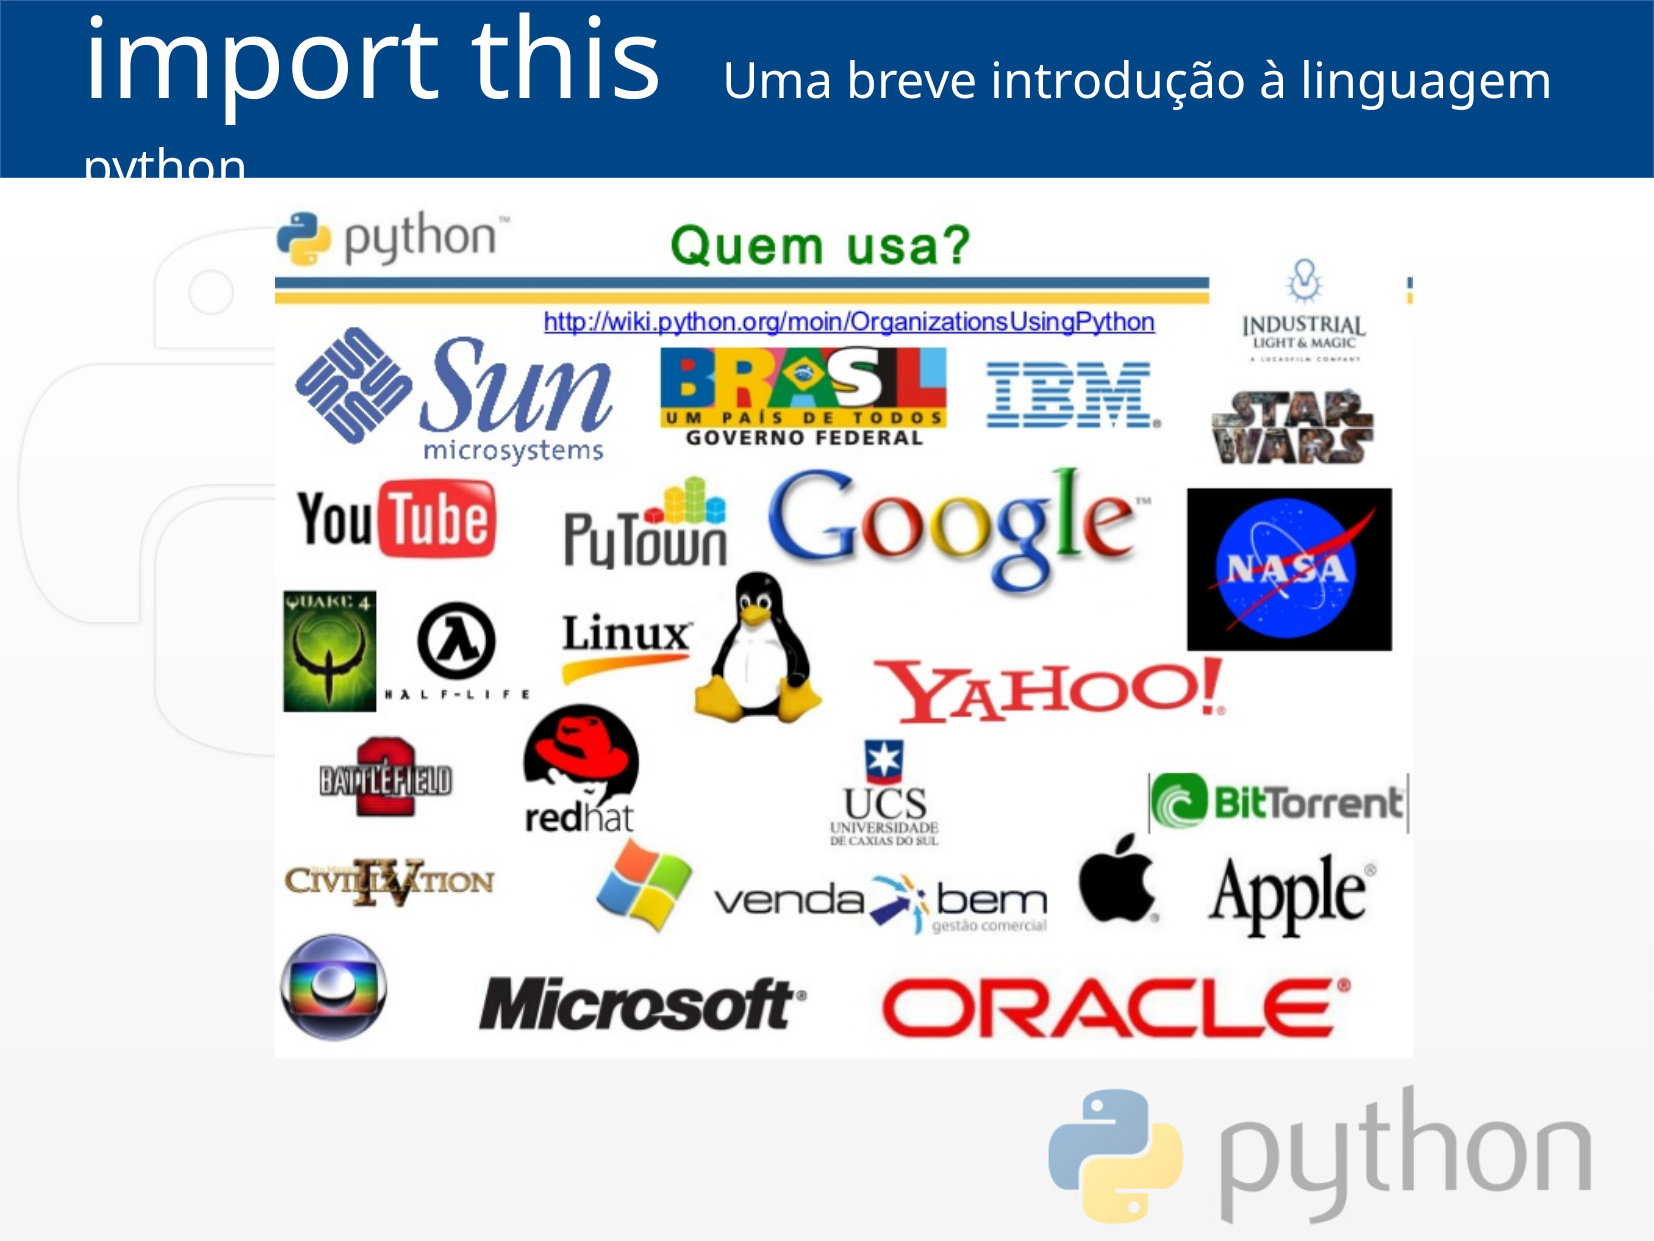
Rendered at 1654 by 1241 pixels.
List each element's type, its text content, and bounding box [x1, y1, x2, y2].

title import this Uma breve introdução à linguagem python [82, 1, 1571, 178]
picture [0, 204, 1654, 1241]
text_box [0, 0, 1654, 178]
